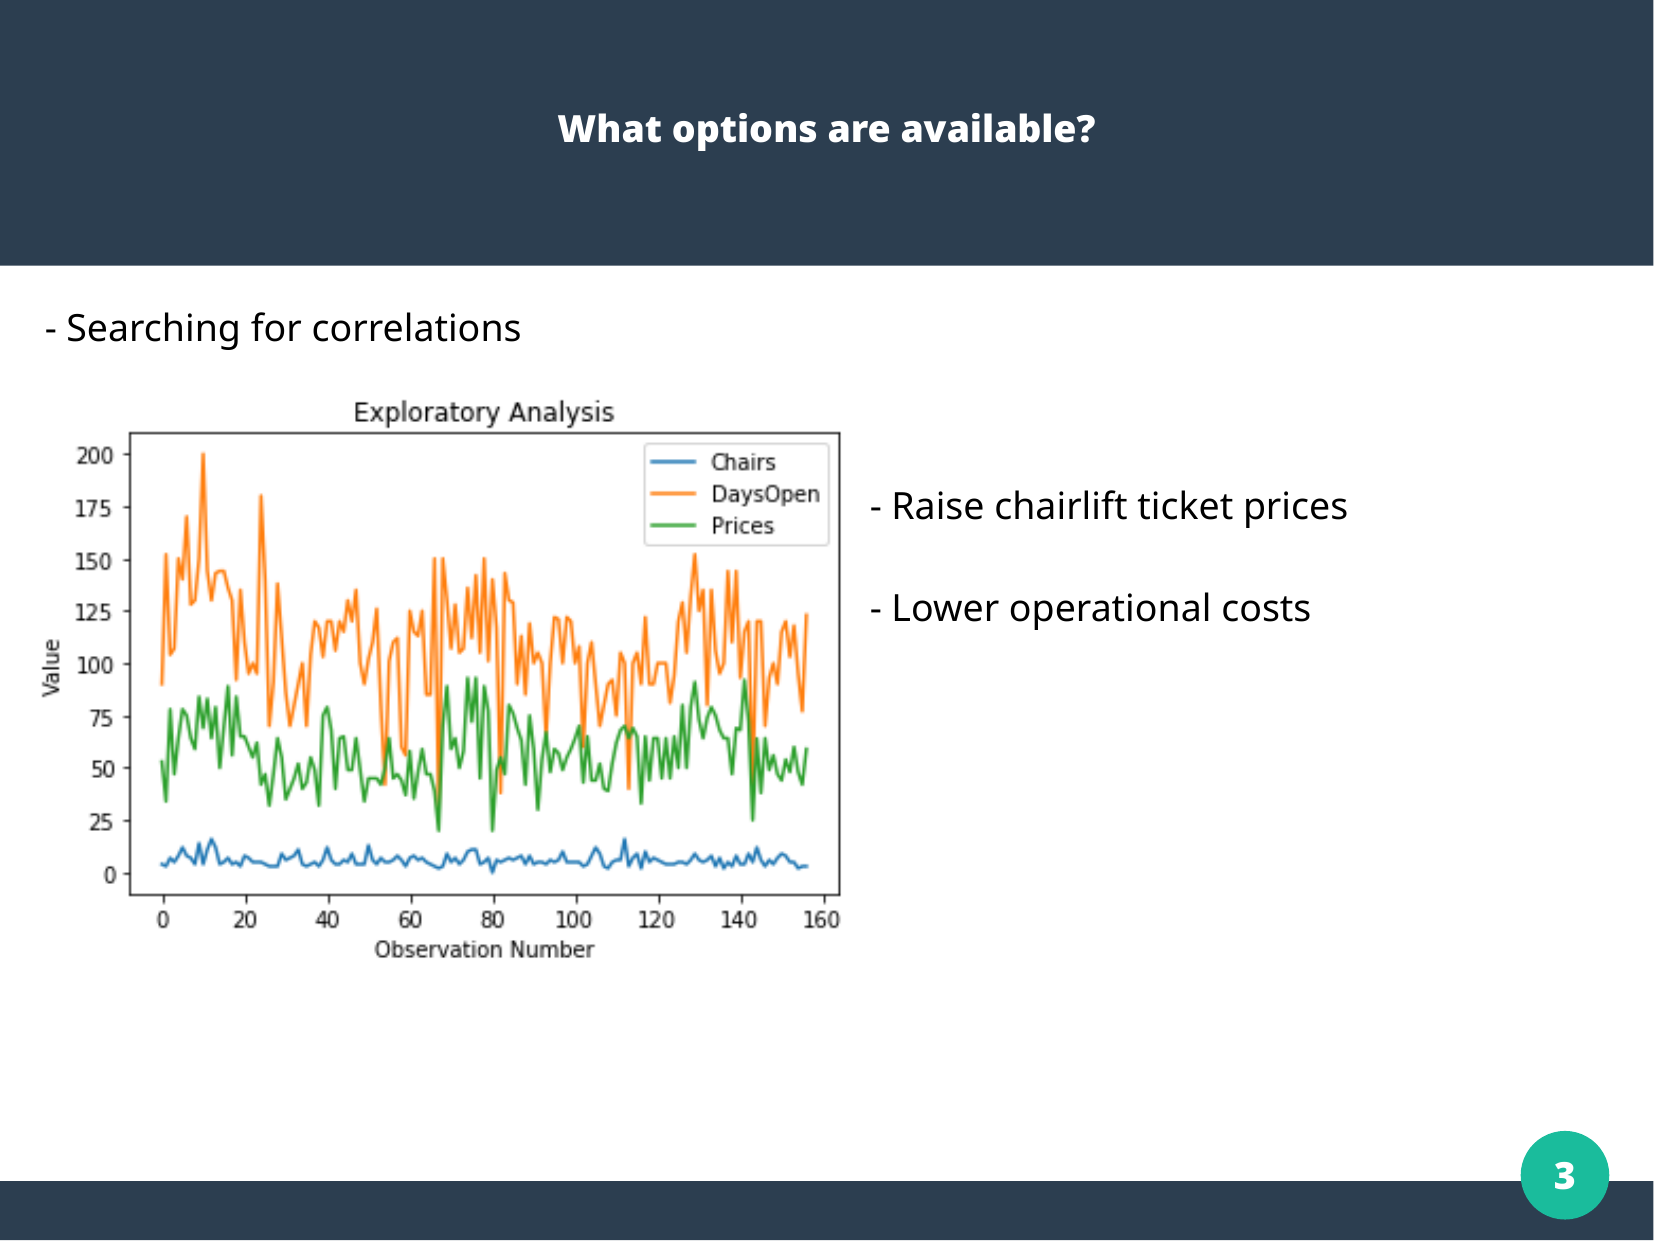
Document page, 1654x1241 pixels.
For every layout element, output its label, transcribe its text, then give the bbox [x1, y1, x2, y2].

text_box - Raise chairlift ticket prices - Lower operational costs [855, 472, 1561, 706]
title What options are available? [59, 49, 1595, 207]
picture [30, 386, 858, 976]
text_box - Searching for correlations [30, 294, 691, 571]
